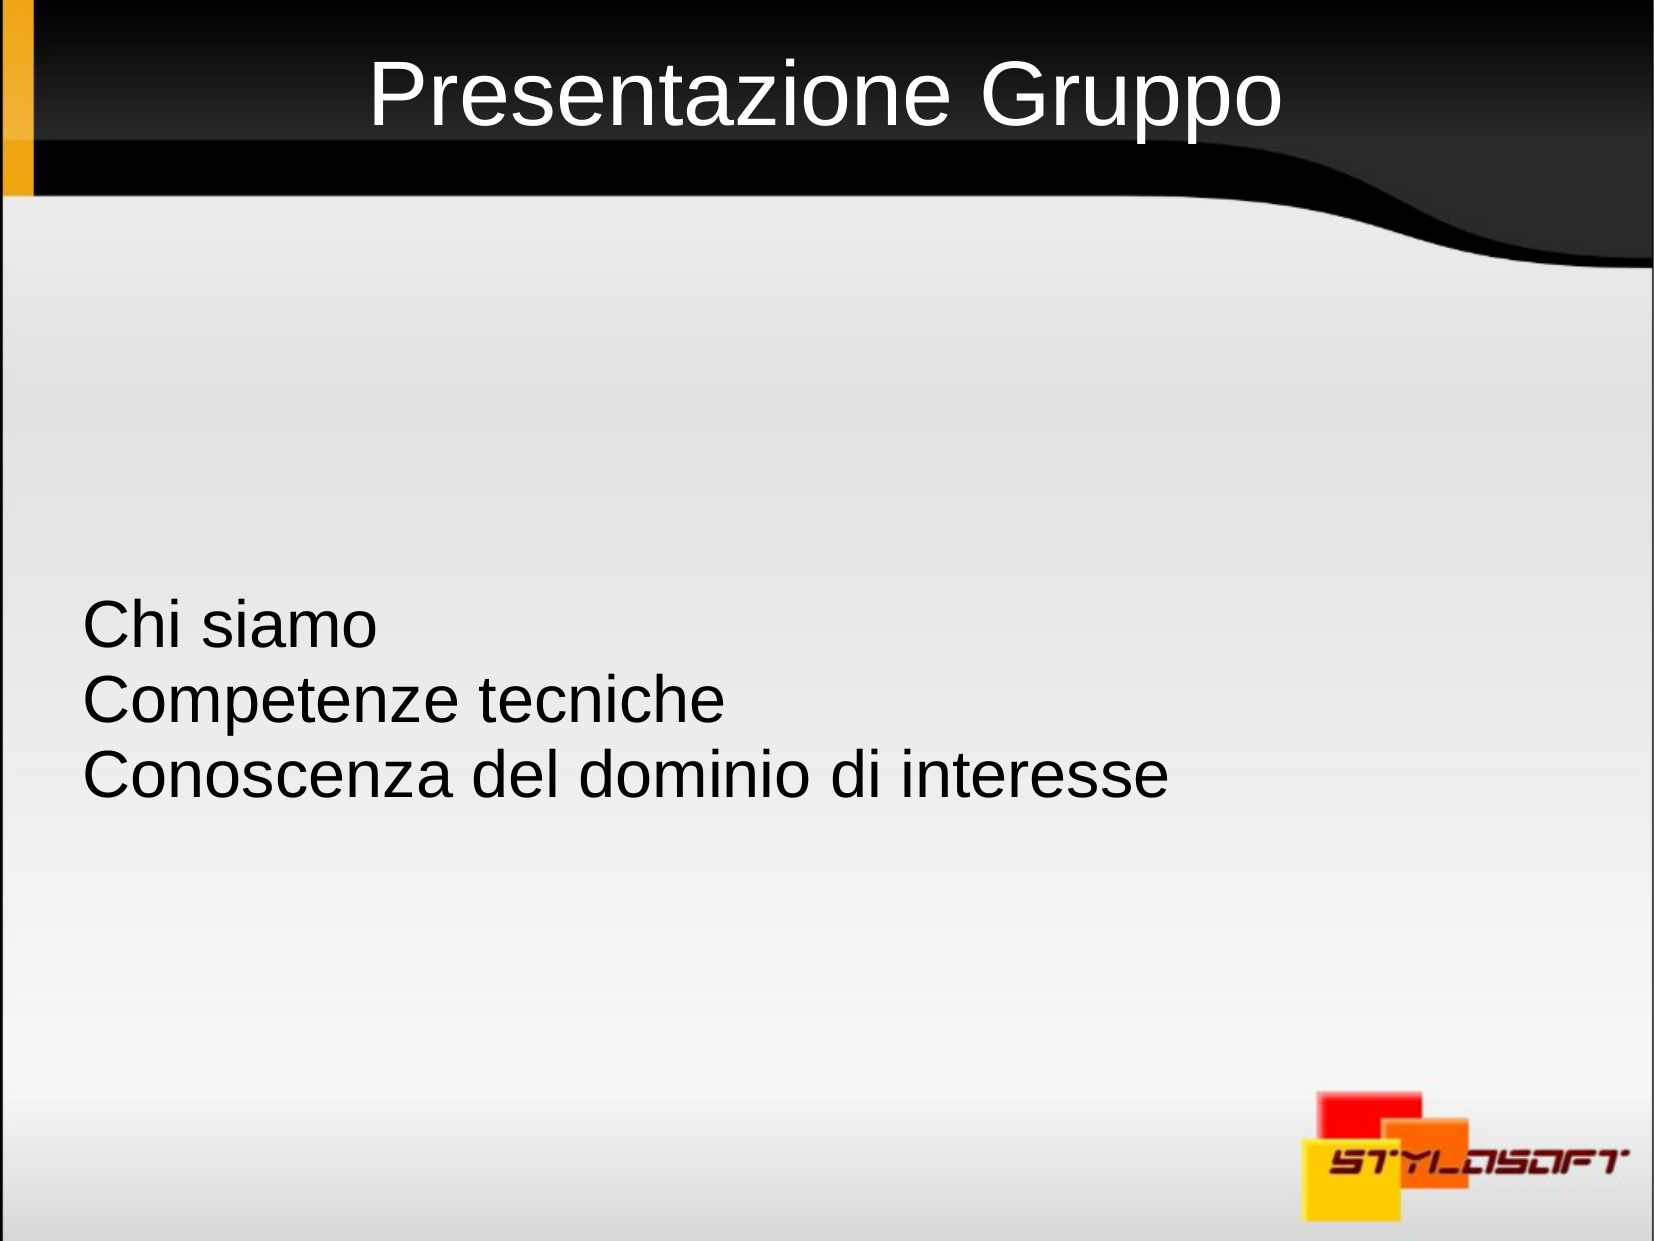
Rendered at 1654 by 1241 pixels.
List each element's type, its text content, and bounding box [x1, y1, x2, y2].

subtitle Chi siamo Competenze tecniche Conoscenza del dominio di interesse [82, 297, 1571, 1102]
picture [0, 0, 1654, 1241]
title Presentazione Gruppo [82, 0, 1571, 191]
